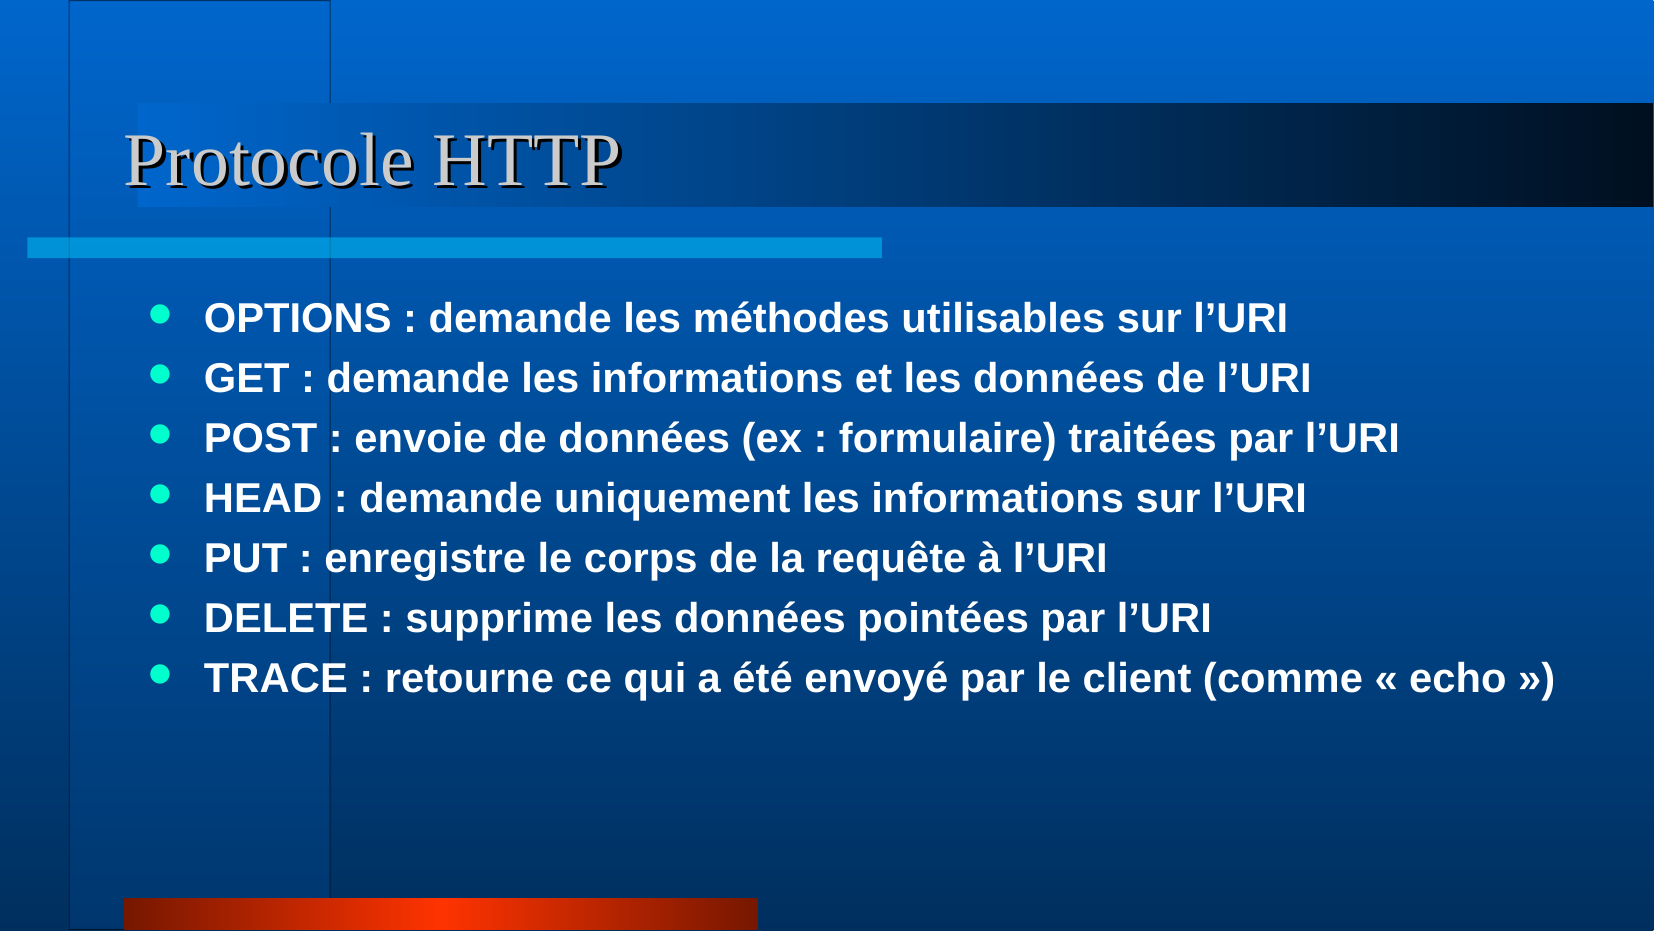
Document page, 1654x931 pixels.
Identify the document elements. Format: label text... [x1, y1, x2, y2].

list OPTIONS : demande les méthodes utilisables sur l’URI GET : demande les informations et les données de l’URI POST : envoie de données (ex : formulaire) traitées par l’URI HEAD : demande uniquement les informations sur l’URI PUT : enregistre le corps de la requête à l’URI DELETE : supprime les données pointées par l’URI TRACE : retourne ce qui a été envoyé par le client (comme « echo ») [147, 295, 1595, 873]
title Protocole HTTP [123, 62, 1530, 258]
